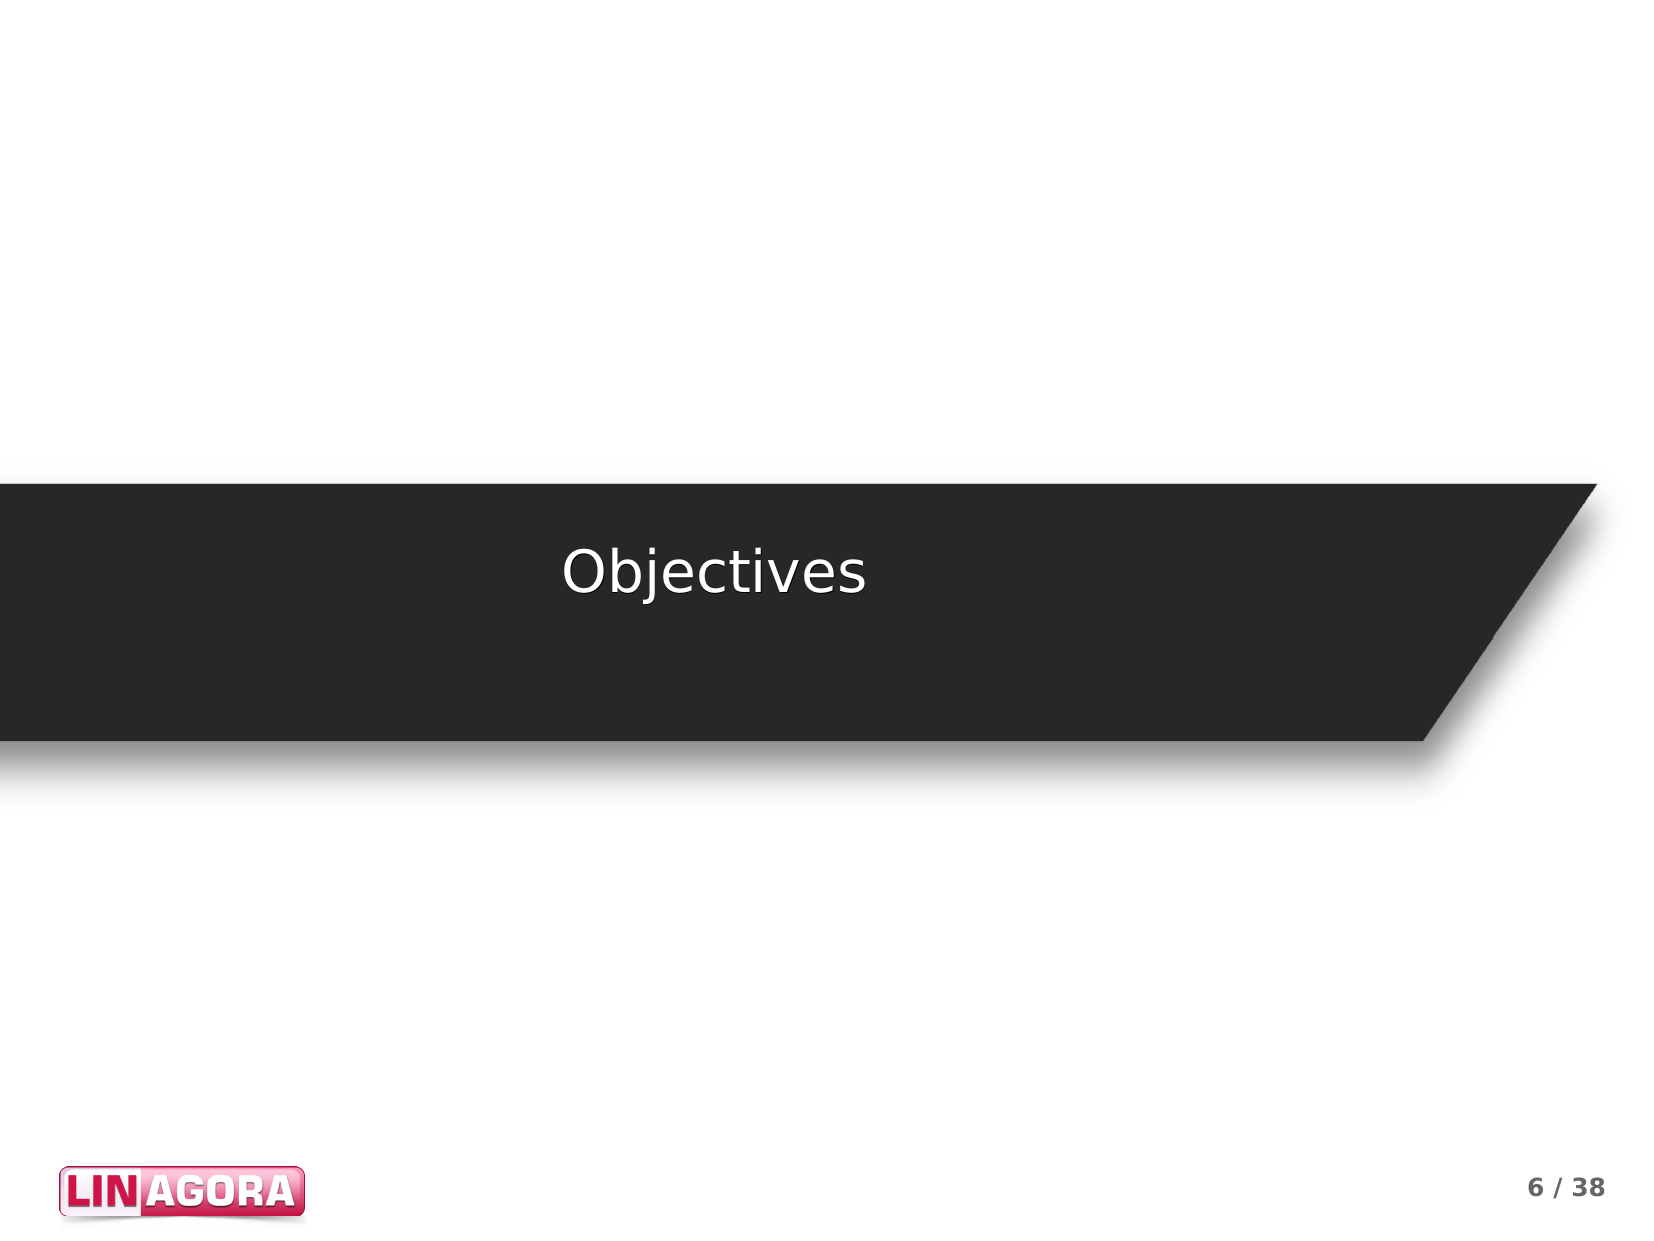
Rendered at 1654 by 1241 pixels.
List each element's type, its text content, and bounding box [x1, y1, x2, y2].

picture [59, 1166, 308, 1229]
title Objectives [82, 460, 1347, 686]
